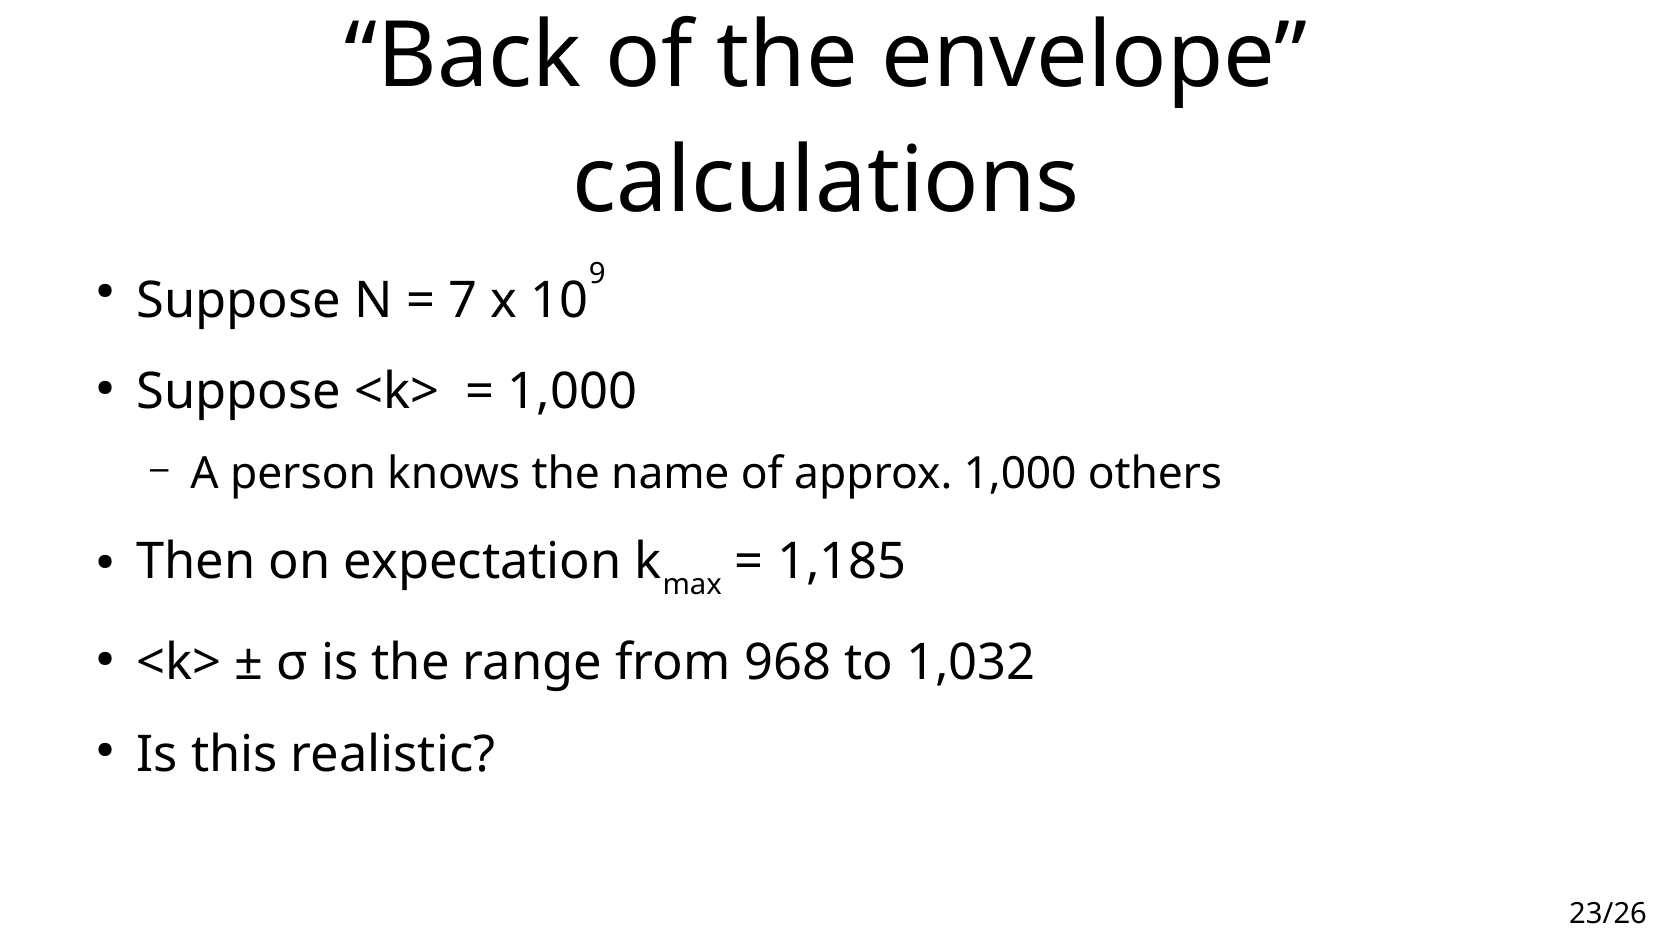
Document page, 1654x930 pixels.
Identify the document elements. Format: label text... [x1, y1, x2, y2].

title “Back of the envelope” calculations [82, 1, 1571, 225]
list Suppose N = 7 x 109 Suppose <k> = 1,000 A person knows the name of approx. 1,000 others Then on expectation kmax = 1,185 <k> ± σ is the range from 968 to 1,032 Is this realistic? [82, 252, 1571, 793]
